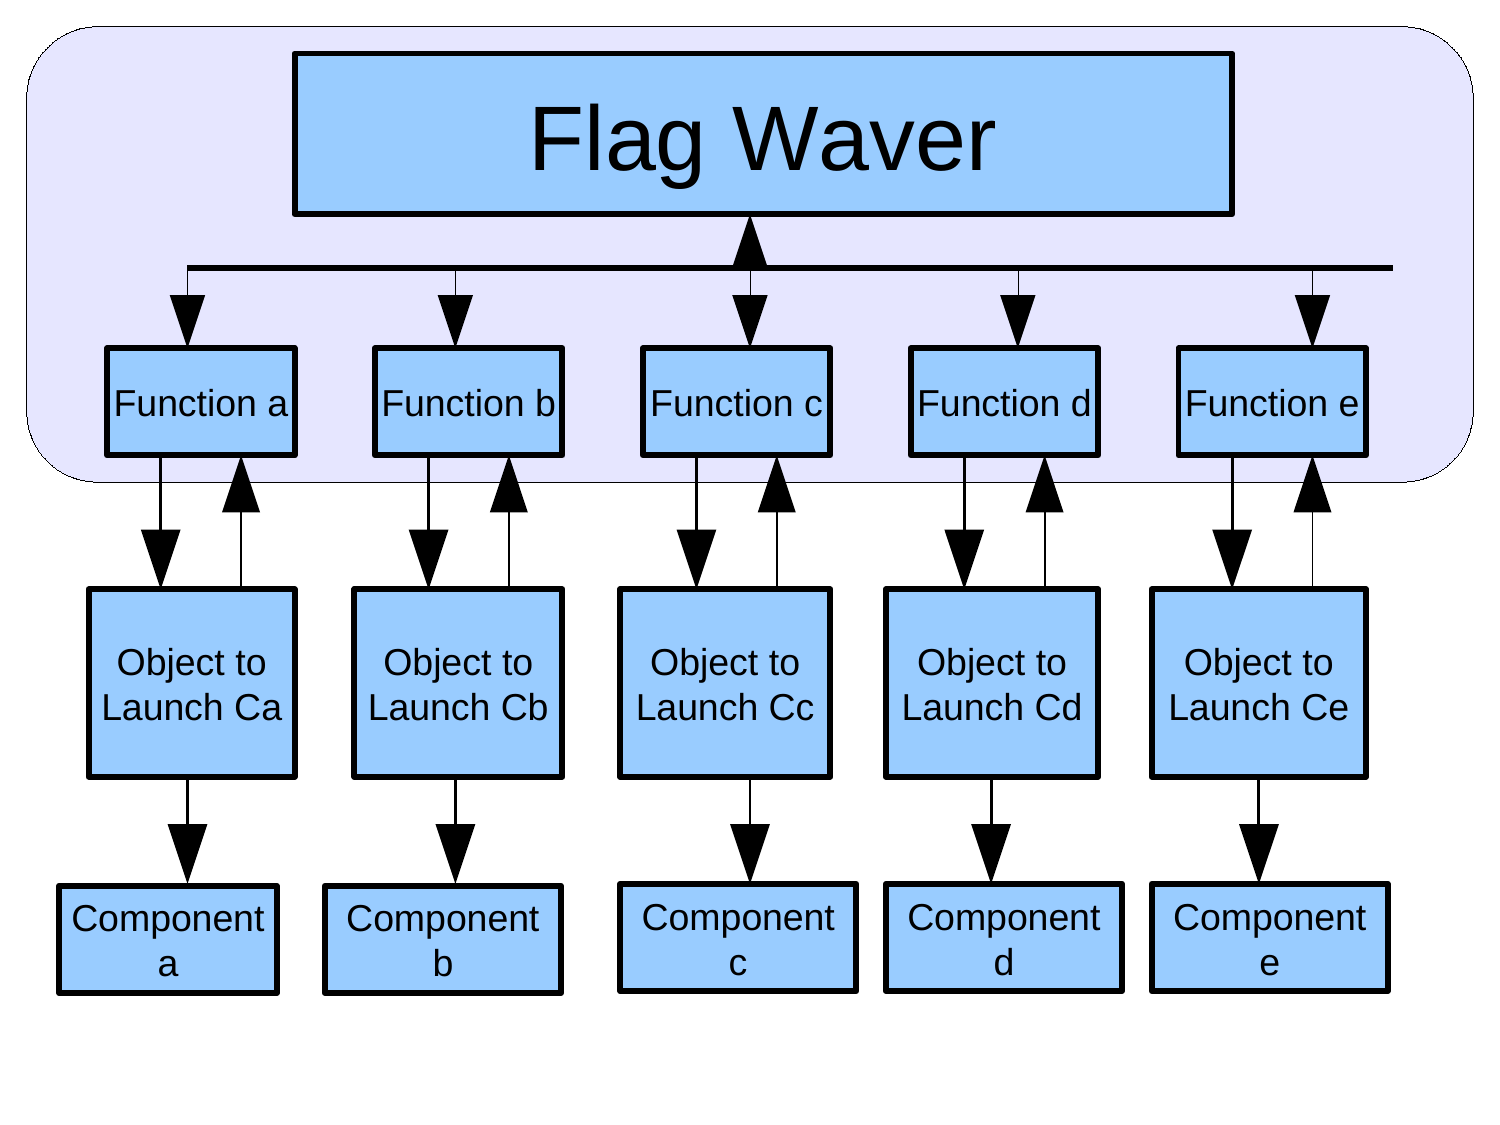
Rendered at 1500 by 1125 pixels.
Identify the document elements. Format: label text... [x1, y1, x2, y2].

text_box Object to Launch Cc [620, 589, 831, 777]
text_box Object to Launch Ca [88, 589, 295, 777]
text_box Function b [374, 348, 563, 456]
text_box Component c [620, 883, 857, 992]
text_box [188, 271, 455, 483]
text_box Component a [59, 885, 277, 994]
text_box Function e [1178, 348, 1367, 456]
text_box [26, 26, 1474, 483]
text_box [430, 456, 508, 483]
text_box [1019, 271, 1312, 483]
text_box Object to Launch Cd [885, 589, 1099, 777]
text_box Object to Launch Ce [1151, 589, 1367, 777]
text_box Function d [910, 348, 1099, 456]
text_box [698, 456, 776, 483]
text_box [751, 271, 1018, 483]
text_box Function a [107, 348, 295, 456]
text_box Component e [1151, 883, 1388, 992]
text_box Object to Launch Cb [354, 589, 563, 777]
text_box [966, 456, 1044, 483]
text_box Component b [324, 885, 562, 994]
text_box Flag Waver [294, 53, 1233, 215]
text_box [1234, 456, 1311, 483]
text_box Component d [885, 883, 1123, 992]
text_box [162, 456, 240, 483]
text_box Function c [642, 348, 831, 456]
text_box [456, 271, 750, 483]
